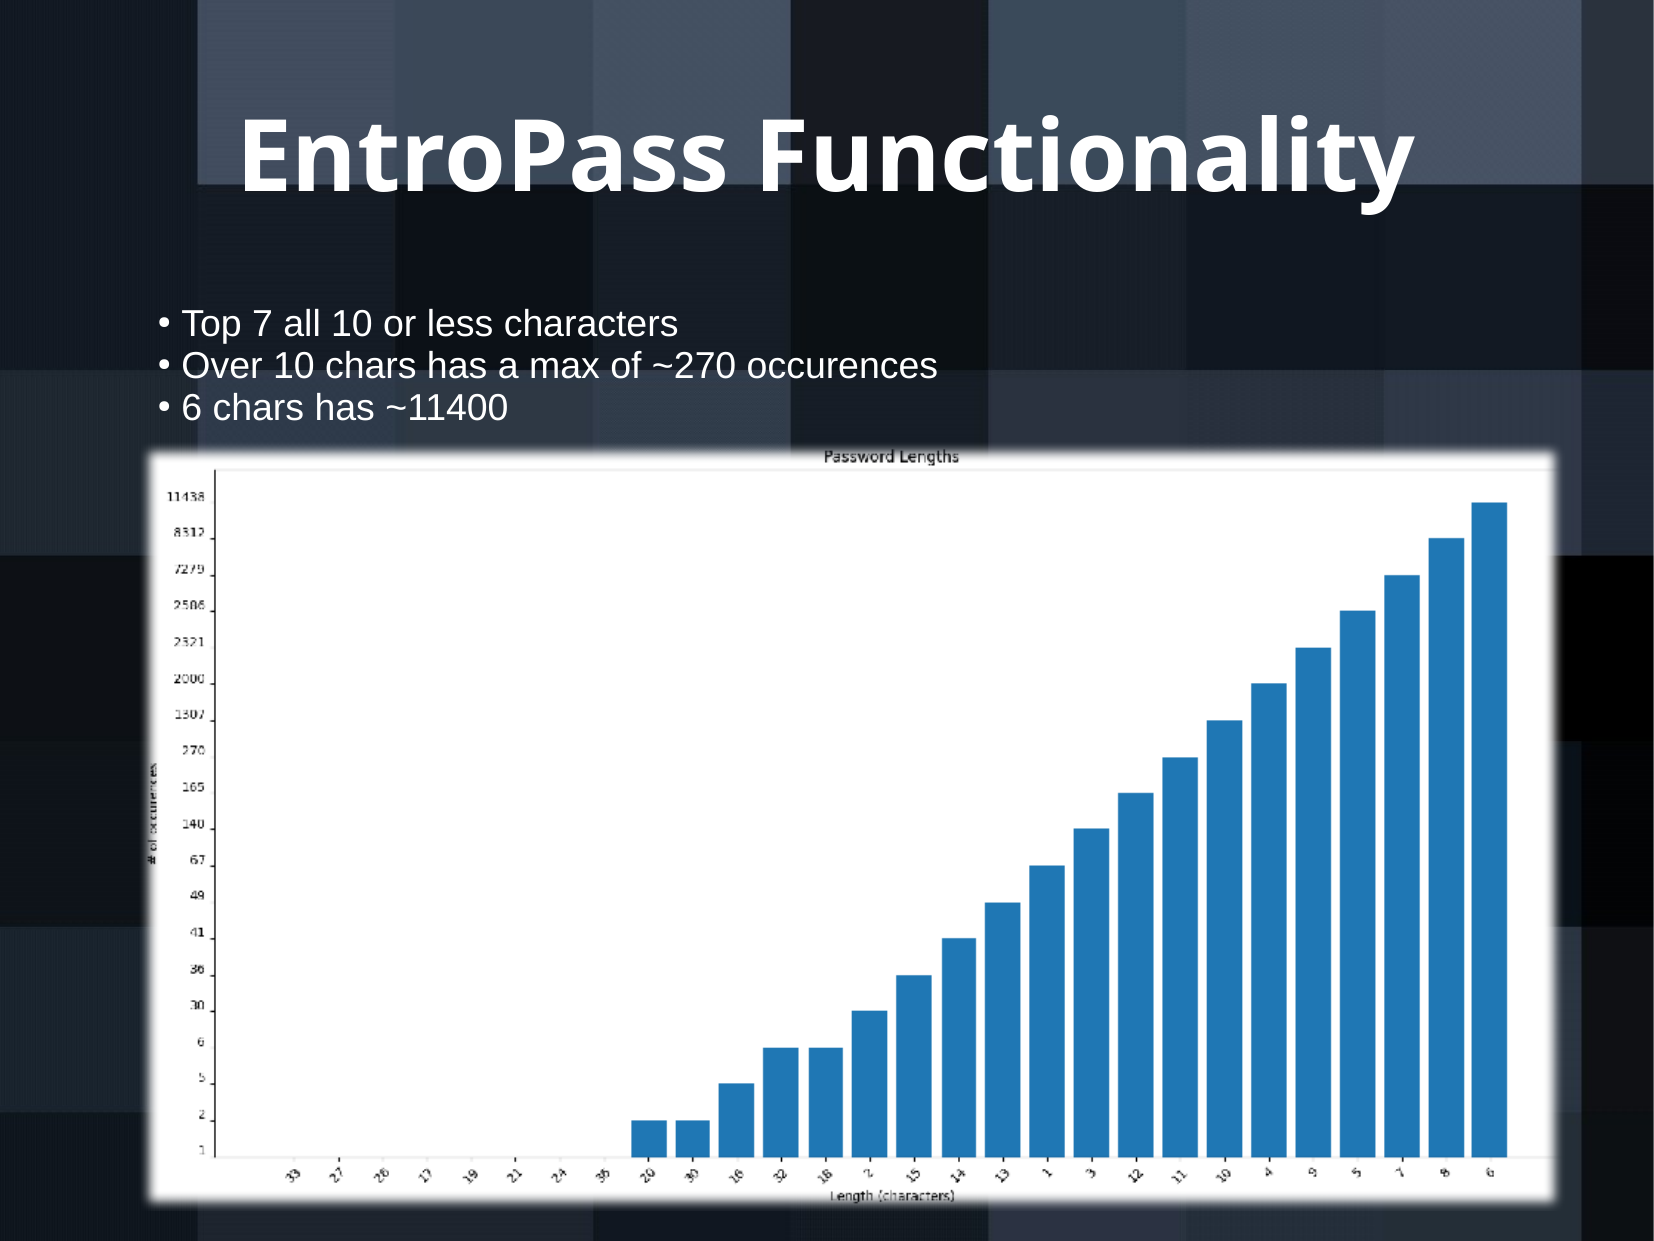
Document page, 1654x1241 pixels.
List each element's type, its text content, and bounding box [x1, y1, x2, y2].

text_box Top 7 all 10 or less characters Over 10 chars has a max of ~270 occurences 6 chars has ~11400 [143, 295, 954, 437]
picture [0, 0, 1654, 1241]
title EntroPass Functionality [82, 49, 1571, 257]
